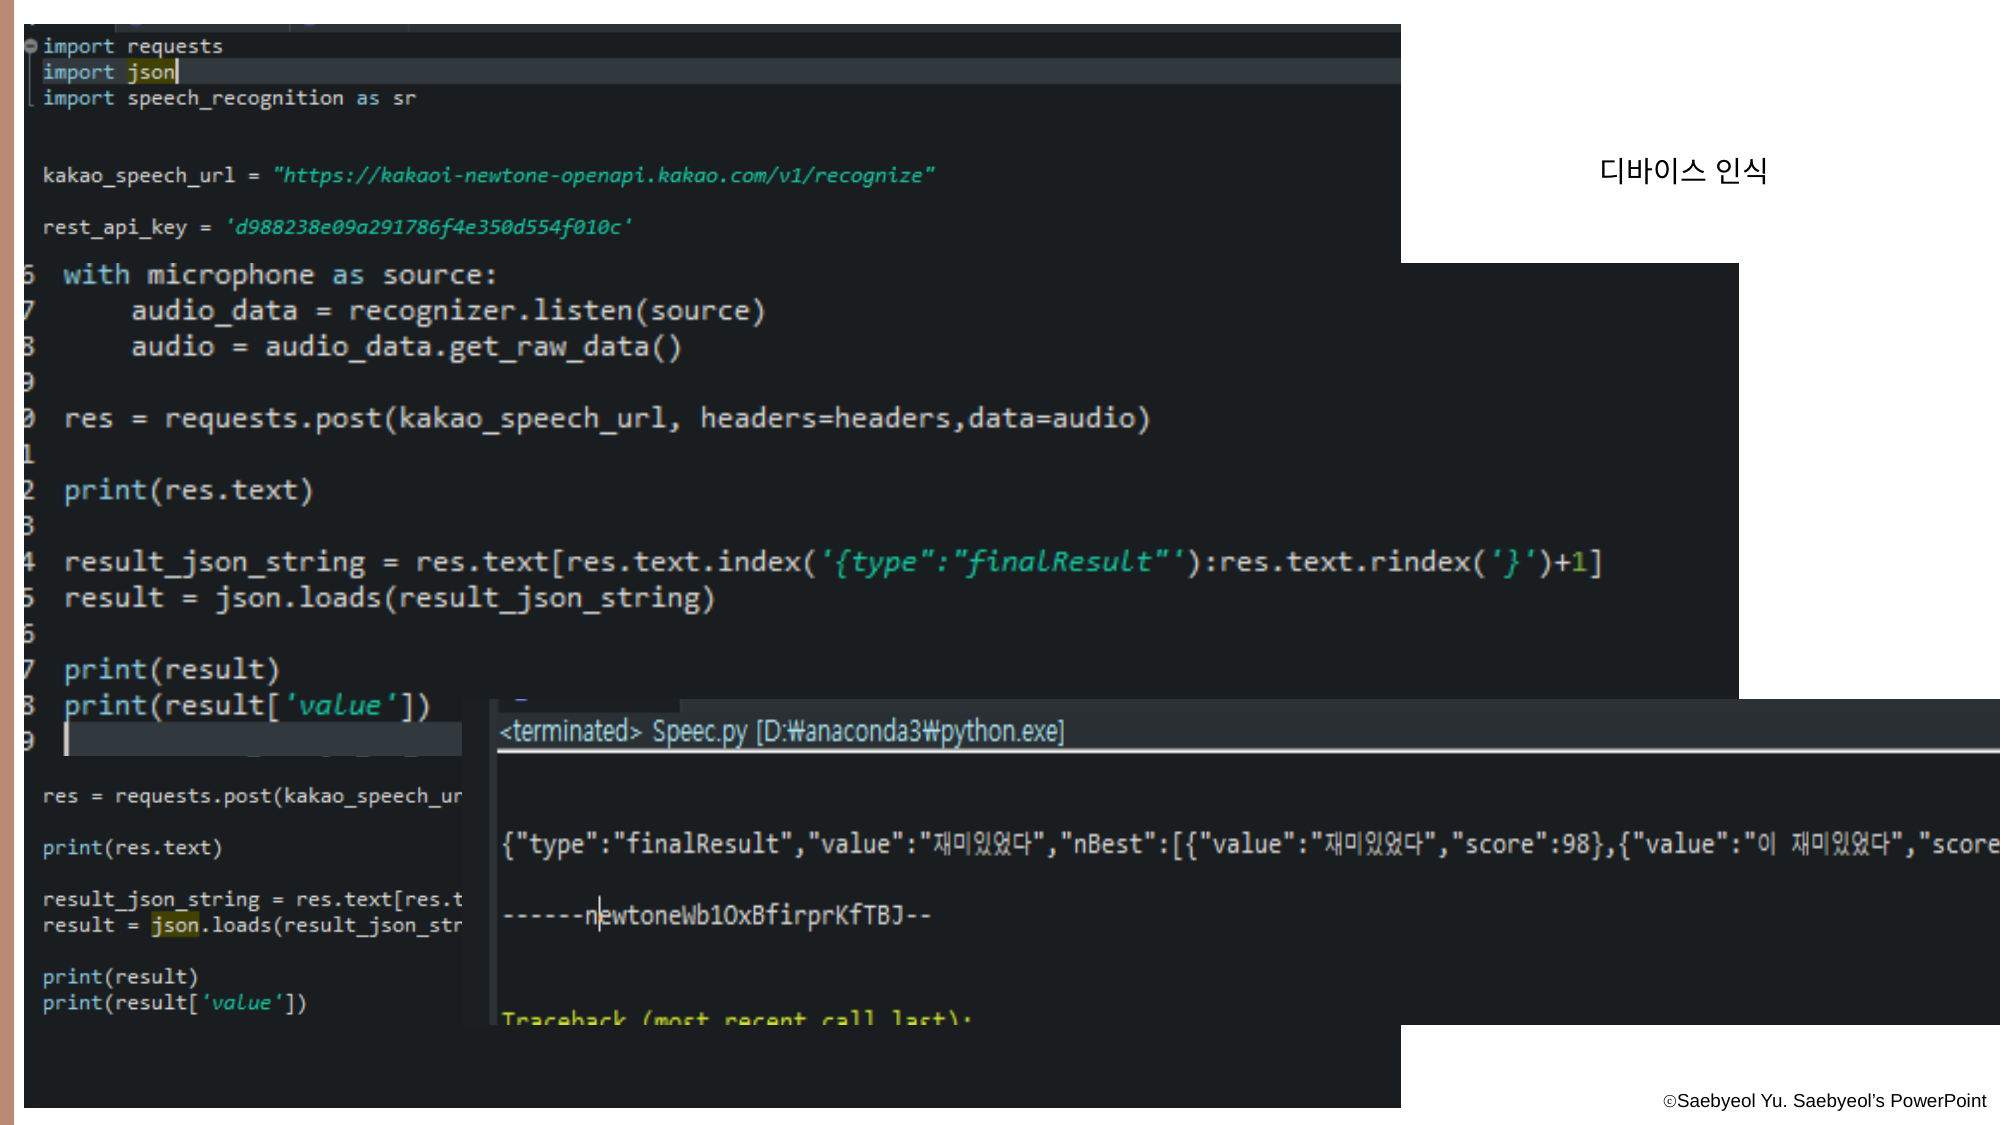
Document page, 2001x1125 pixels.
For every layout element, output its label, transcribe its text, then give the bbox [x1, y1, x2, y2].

text_box [0, 0, 15, 1125]
picture [24, 24, 2000, 1108]
text_box 디바이스 인식 [1584, 138, 1841, 204]
